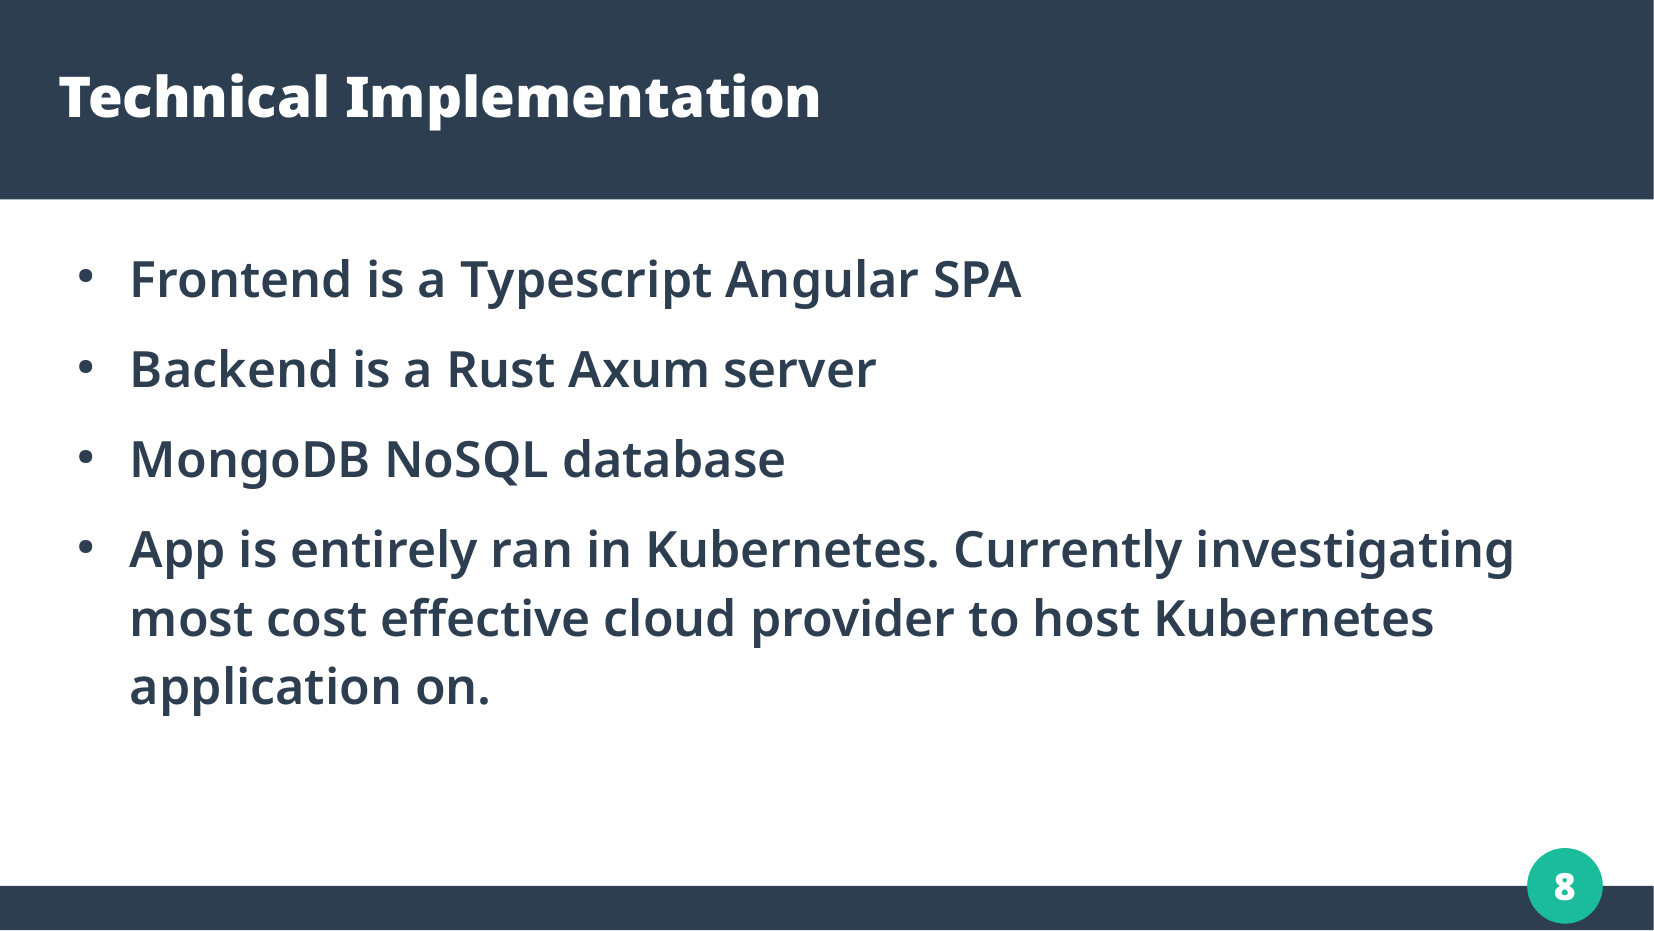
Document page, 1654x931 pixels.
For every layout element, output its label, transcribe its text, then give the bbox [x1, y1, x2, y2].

title Technical Implementation [59, 37, 1595, 155]
list Frontend is a Typescript Angular SPA Backend is a Rust Axum server MongoDB NoSQL database App is entirely ran in Kubernetes. Currently investigating most cost effective cloud provider to host Kubernetes application on. [59, 243, 1595, 864]
